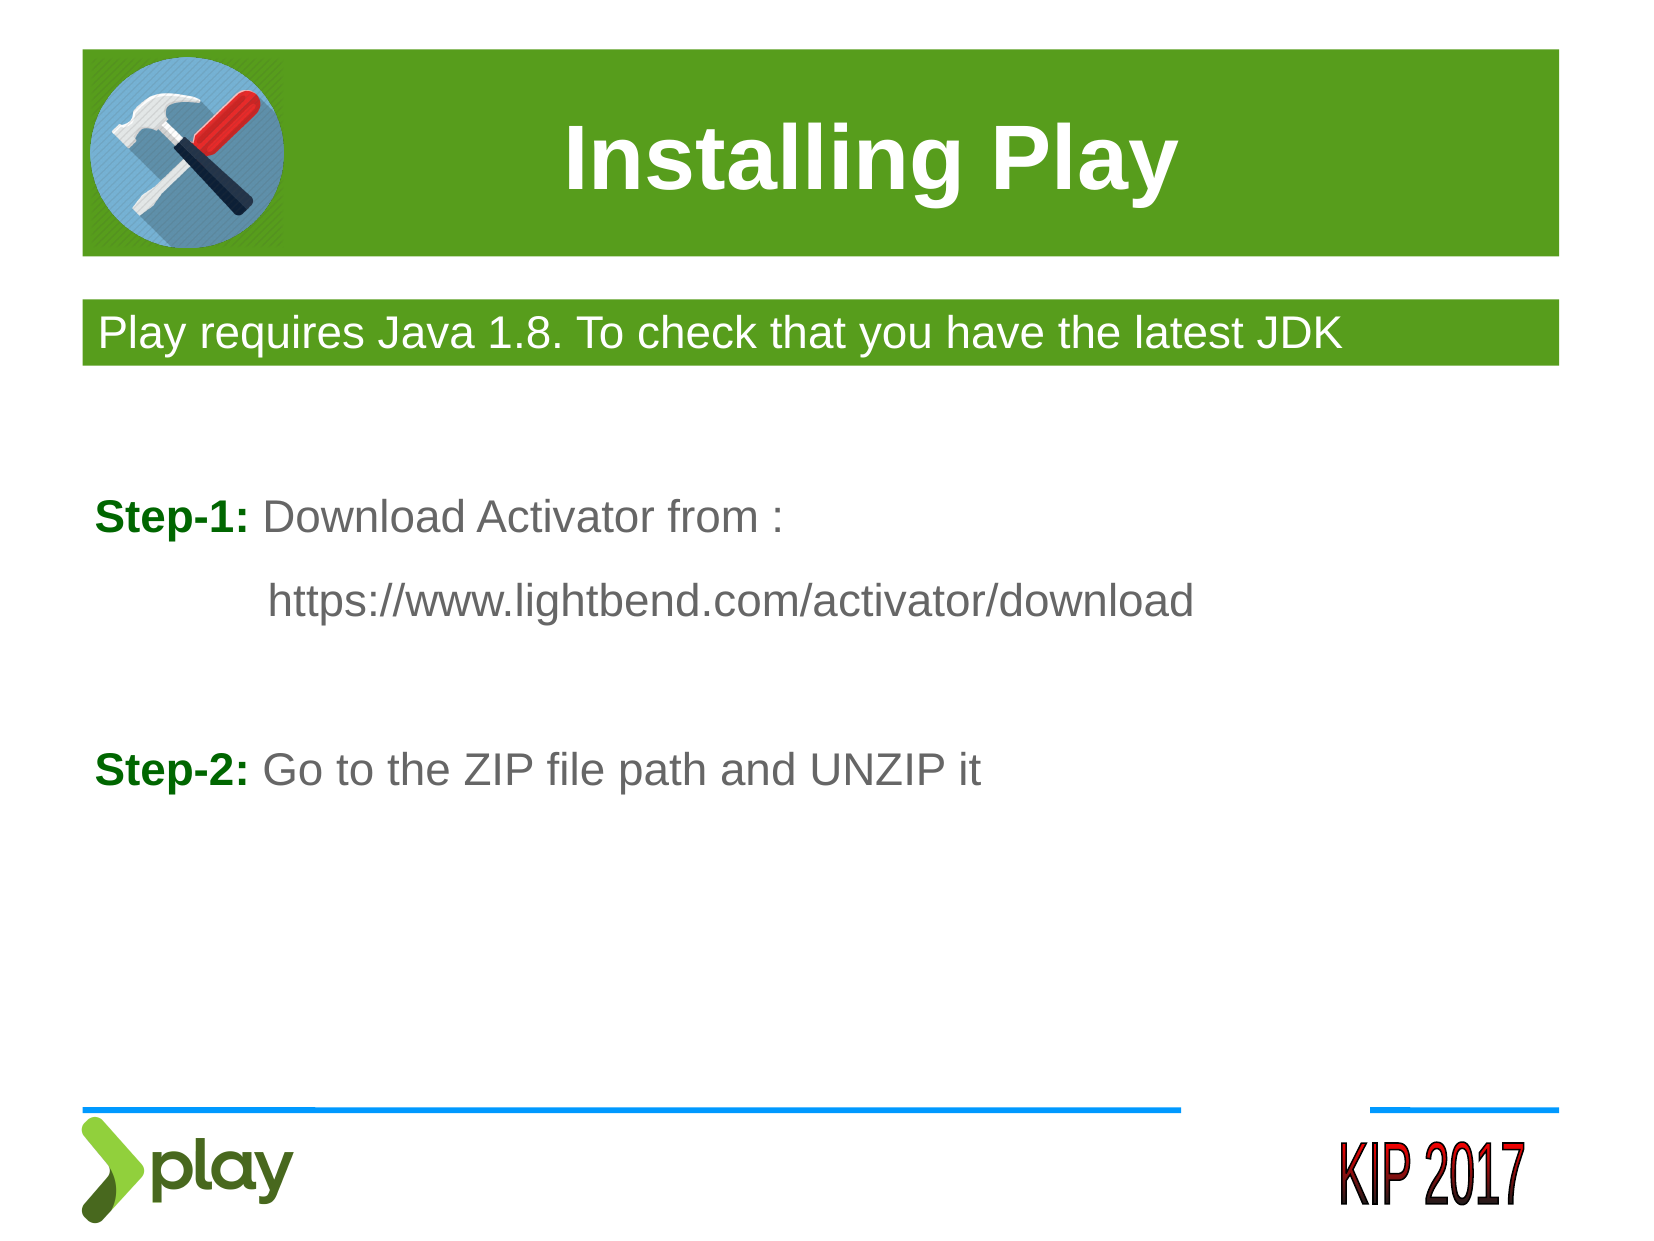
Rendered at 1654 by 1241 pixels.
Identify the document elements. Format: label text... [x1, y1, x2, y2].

picture [68, 1111, 302, 1229]
subtitle Step-1: Download Activator from : https://www.lightbend.com/activator/download Step-2: Go to the ZIP file path and UNZIP it [94, 389, 1548, 1051]
text_box Play requires Java 1.8. To check that you have the latest JDK [82, 299, 1560, 366]
picture [90, 57, 284, 249]
title Installing Play [82, 49, 1560, 257]
